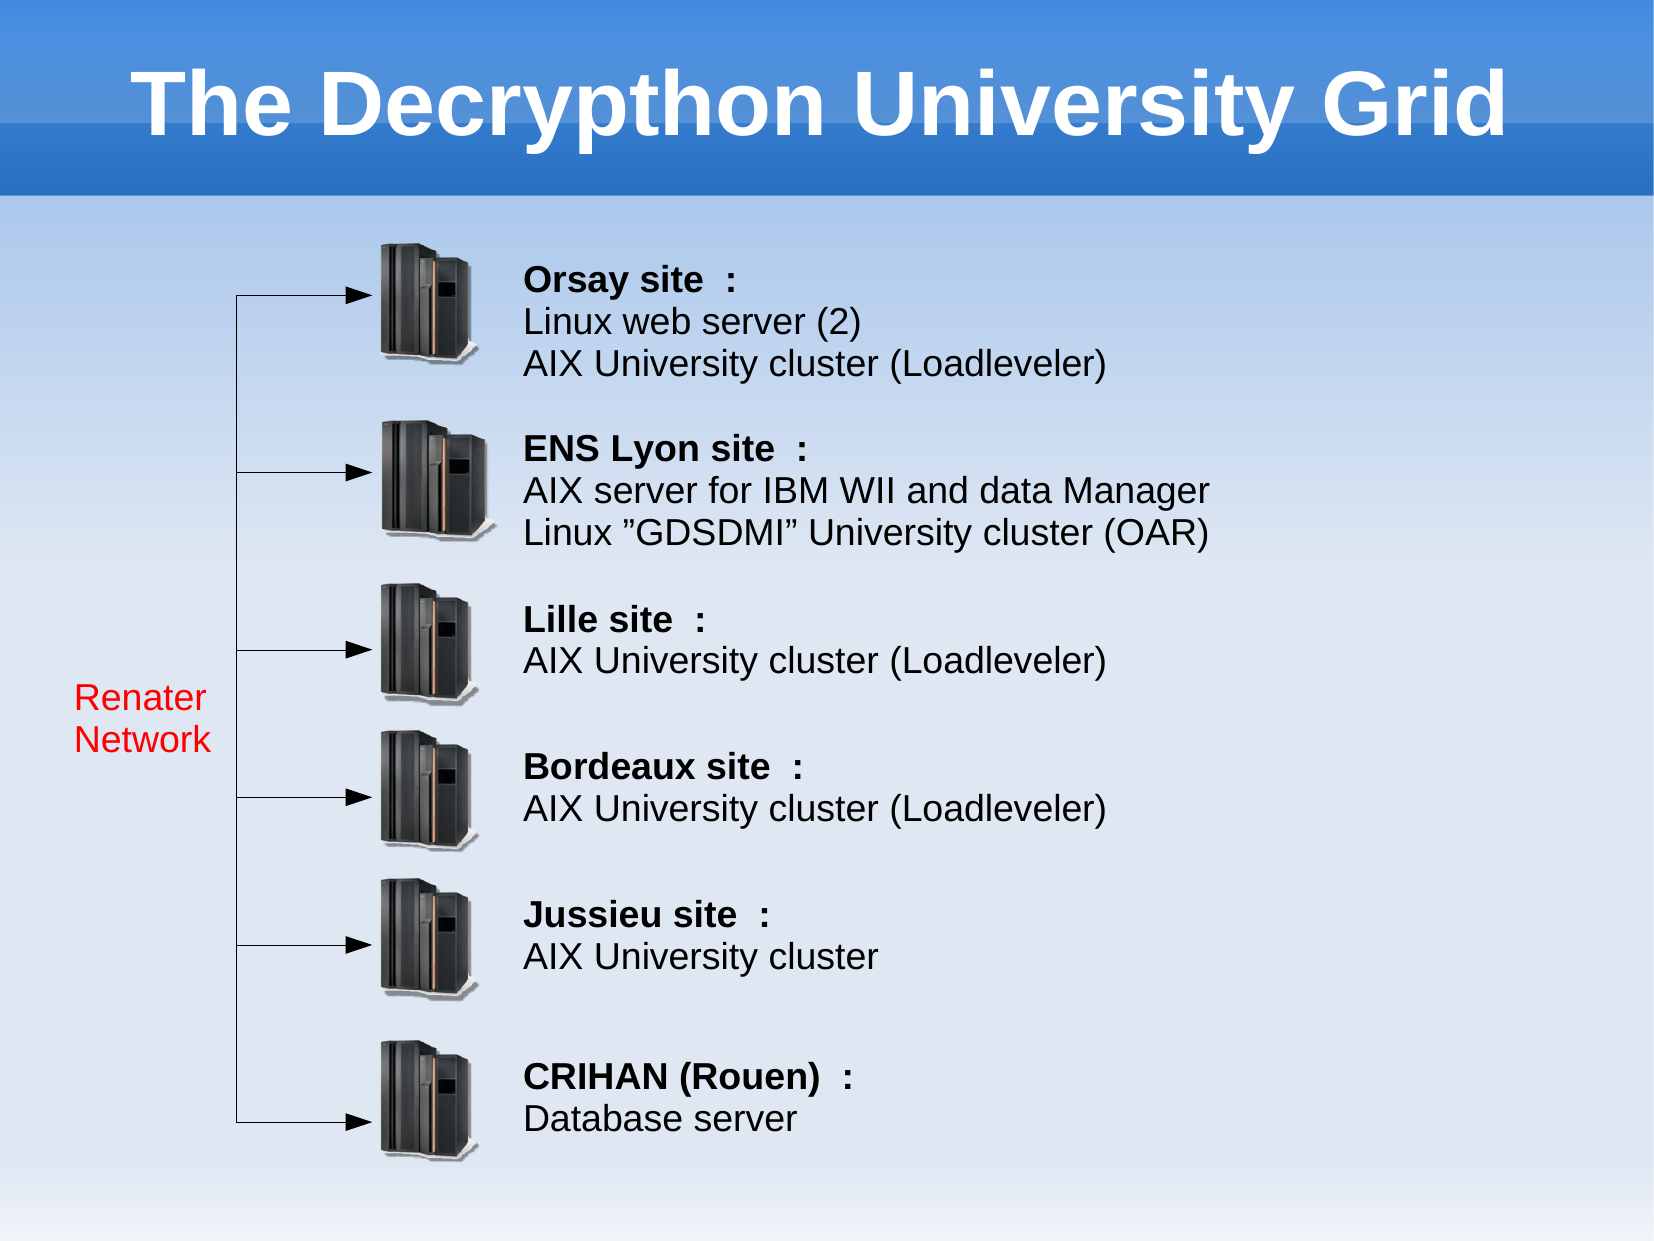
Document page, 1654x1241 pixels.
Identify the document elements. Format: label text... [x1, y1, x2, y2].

text_box Orsay site : Linux web server (2) AIX University cluster (Loadleveler) [508, 250, 1162, 392]
text_box ENS Lyon site : AIX server for IBM WII and data Manager Linux ”GDSDMI” University cluster (OAR) [508, 420, 1274, 562]
picture [0, 0, 1654, 1241]
text_box Jussieu site : AIX University cluster [508, 885, 1162, 985]
text_box Lille site : AIX University cluster (Loadleveler) [508, 590, 1162, 690]
text_box Bordeaux site : AIX University cluster (Loadleveler) [508, 738, 1162, 838]
title The Decrypthon University Grid [76, 7, 1565, 200]
text_box Renater Network [59, 668, 237, 768]
text_box CRIHAN (Rouen) : Database server [508, 1047, 1162, 1147]
